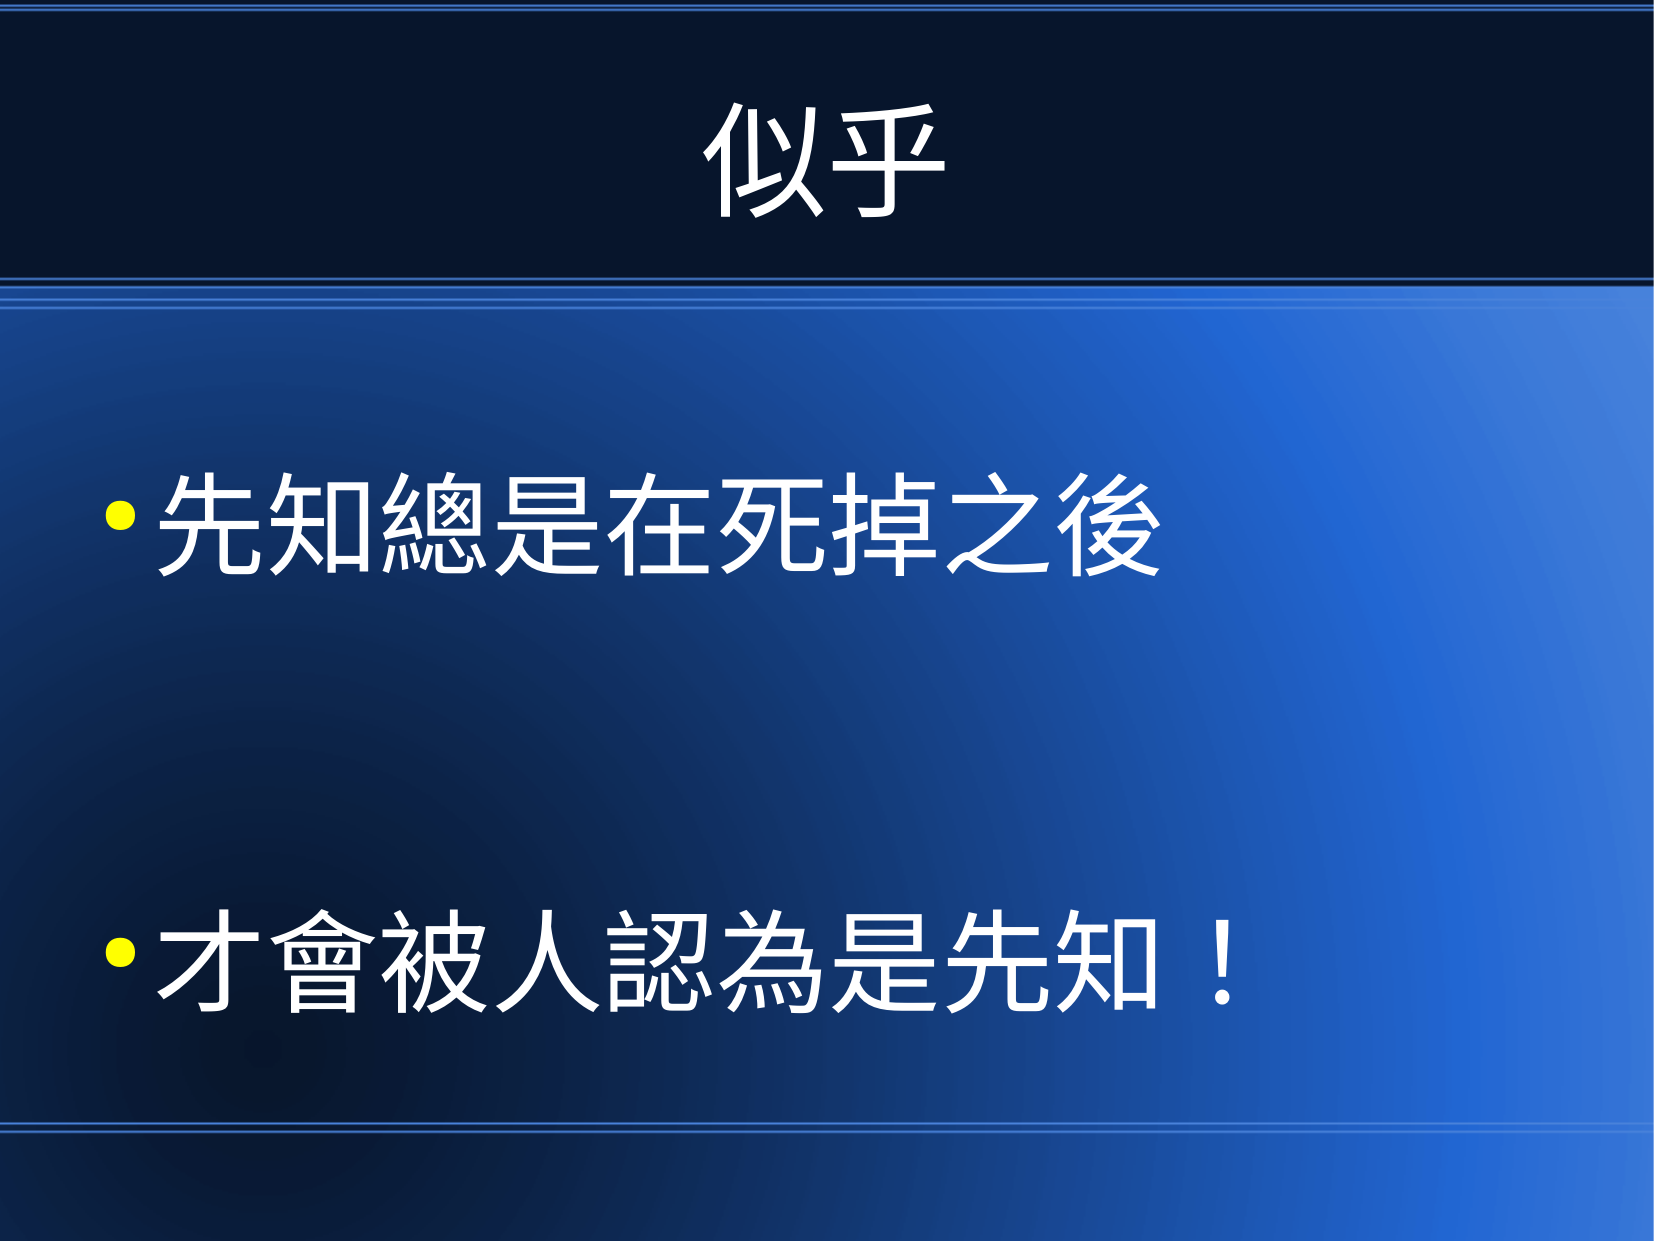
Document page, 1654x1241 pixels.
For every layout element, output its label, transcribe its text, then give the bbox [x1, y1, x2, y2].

picture [0, 0, 1654, 1241]
title 似乎 [82, 49, 1571, 257]
list 先知總是在死掉之後 才會被人認為是先知！ [82, 355, 1571, 1241]
